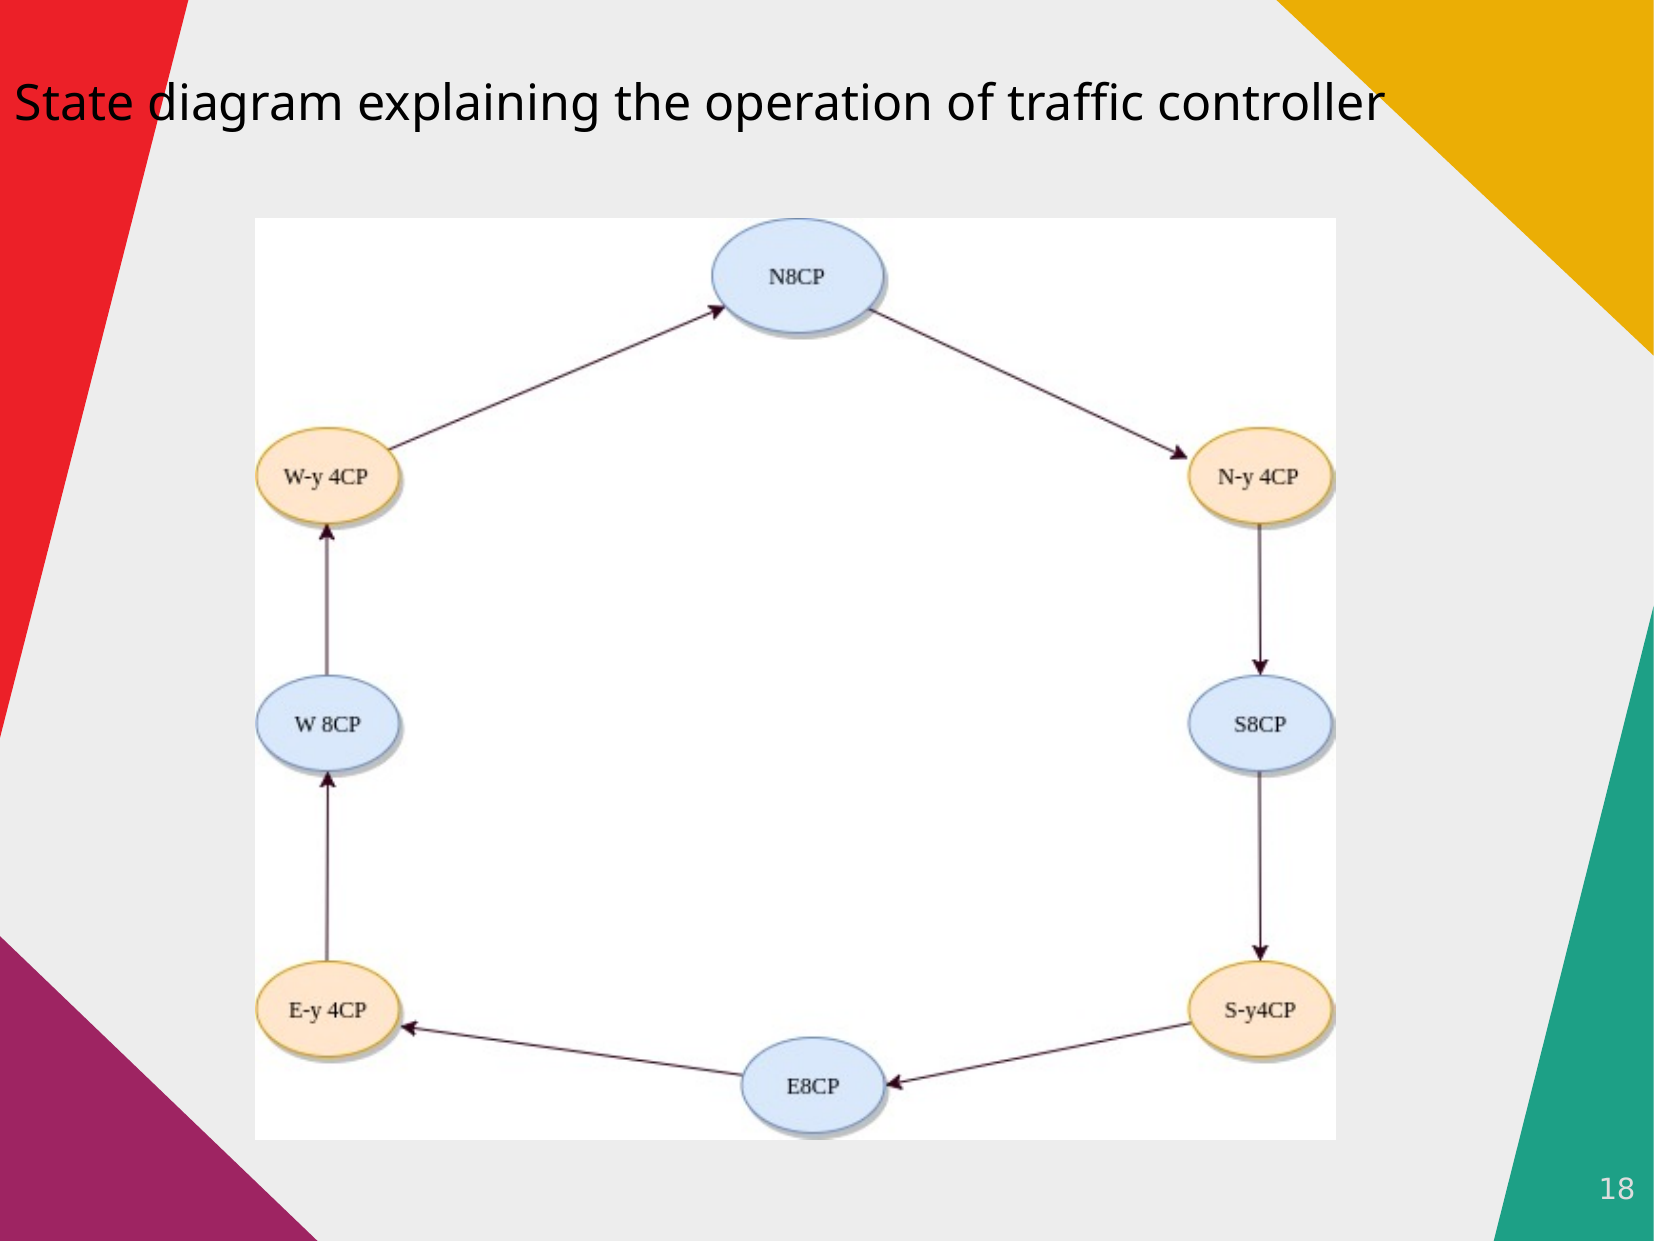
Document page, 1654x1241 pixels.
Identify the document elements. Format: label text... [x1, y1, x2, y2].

picture [255, 218, 1336, 1140]
text_box State diagram explaining the operation of traffic controller [0, 60, 1619, 143]
